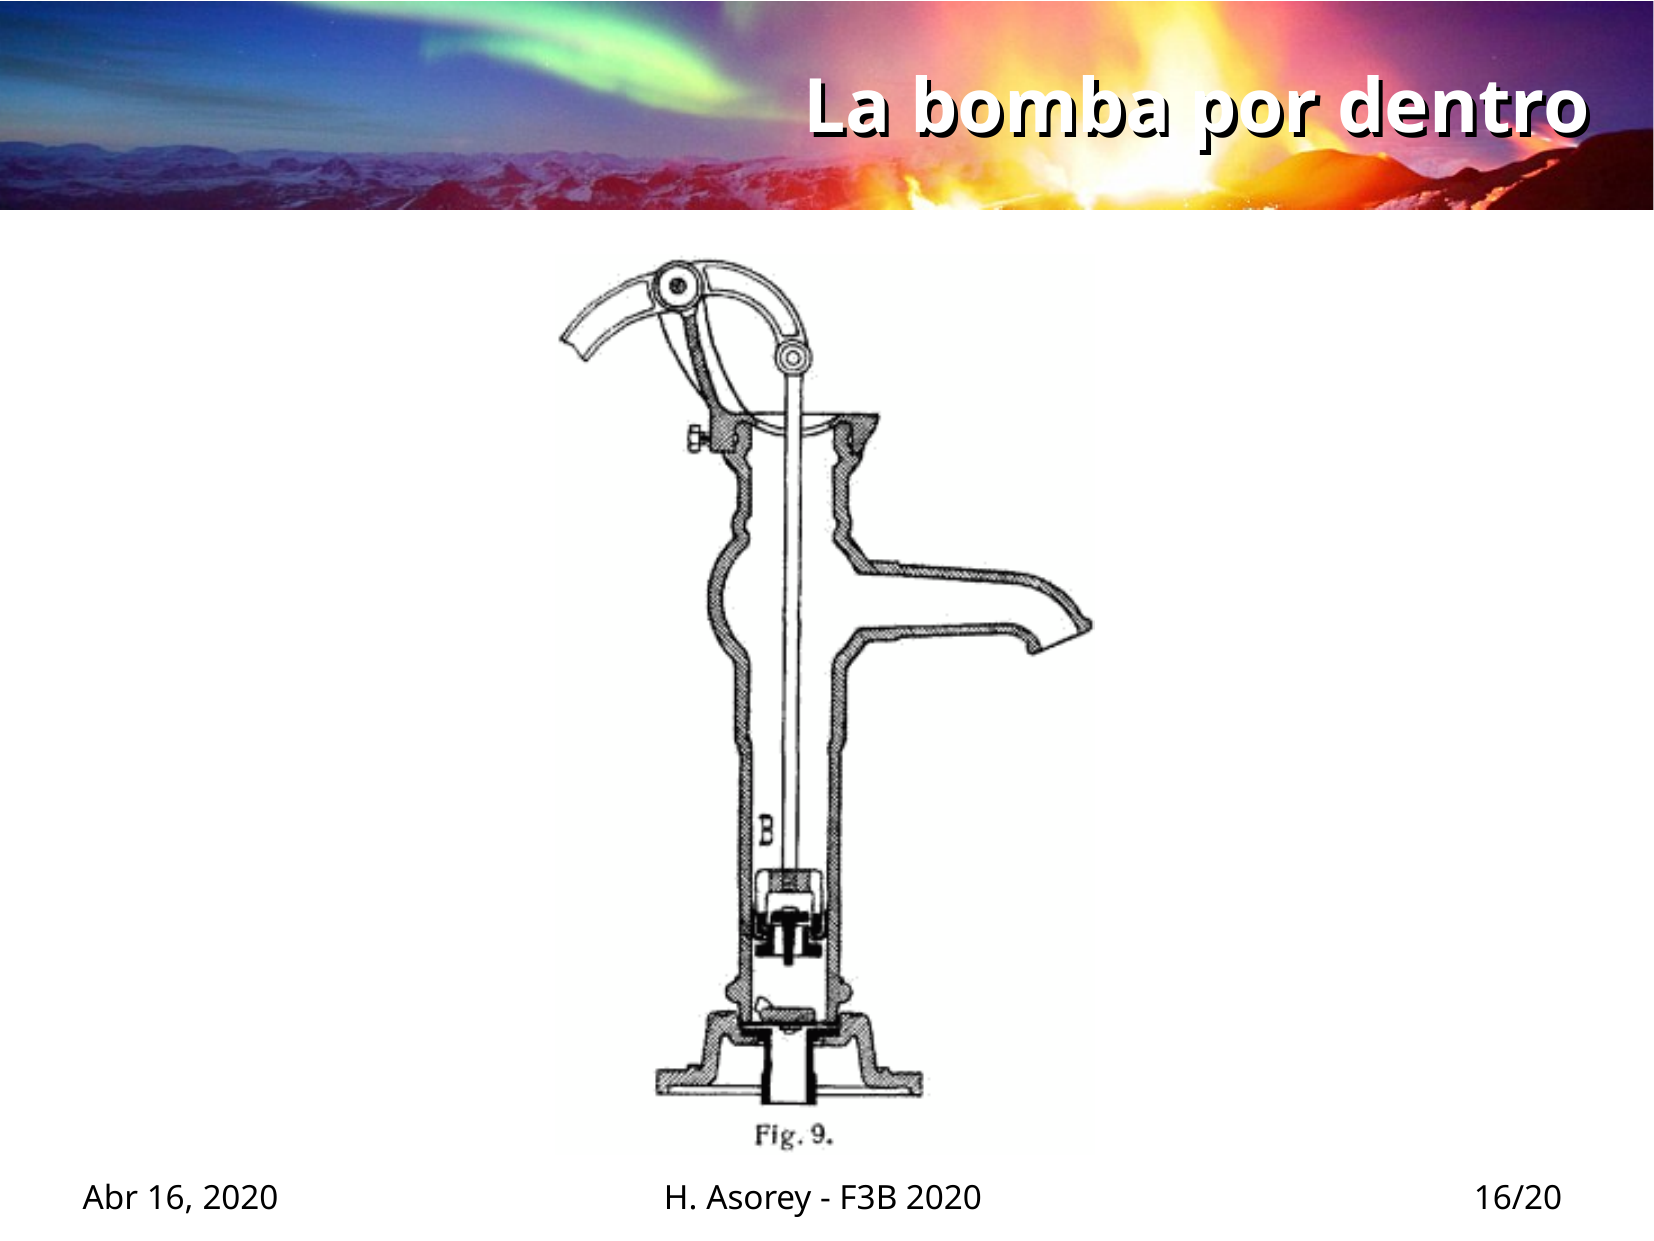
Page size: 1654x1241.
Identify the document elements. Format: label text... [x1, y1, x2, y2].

picture [555, 254, 1095, 1156]
picture [0, 1, 1654, 210]
title La bomba por dentro [45, 15, 1606, 191]
